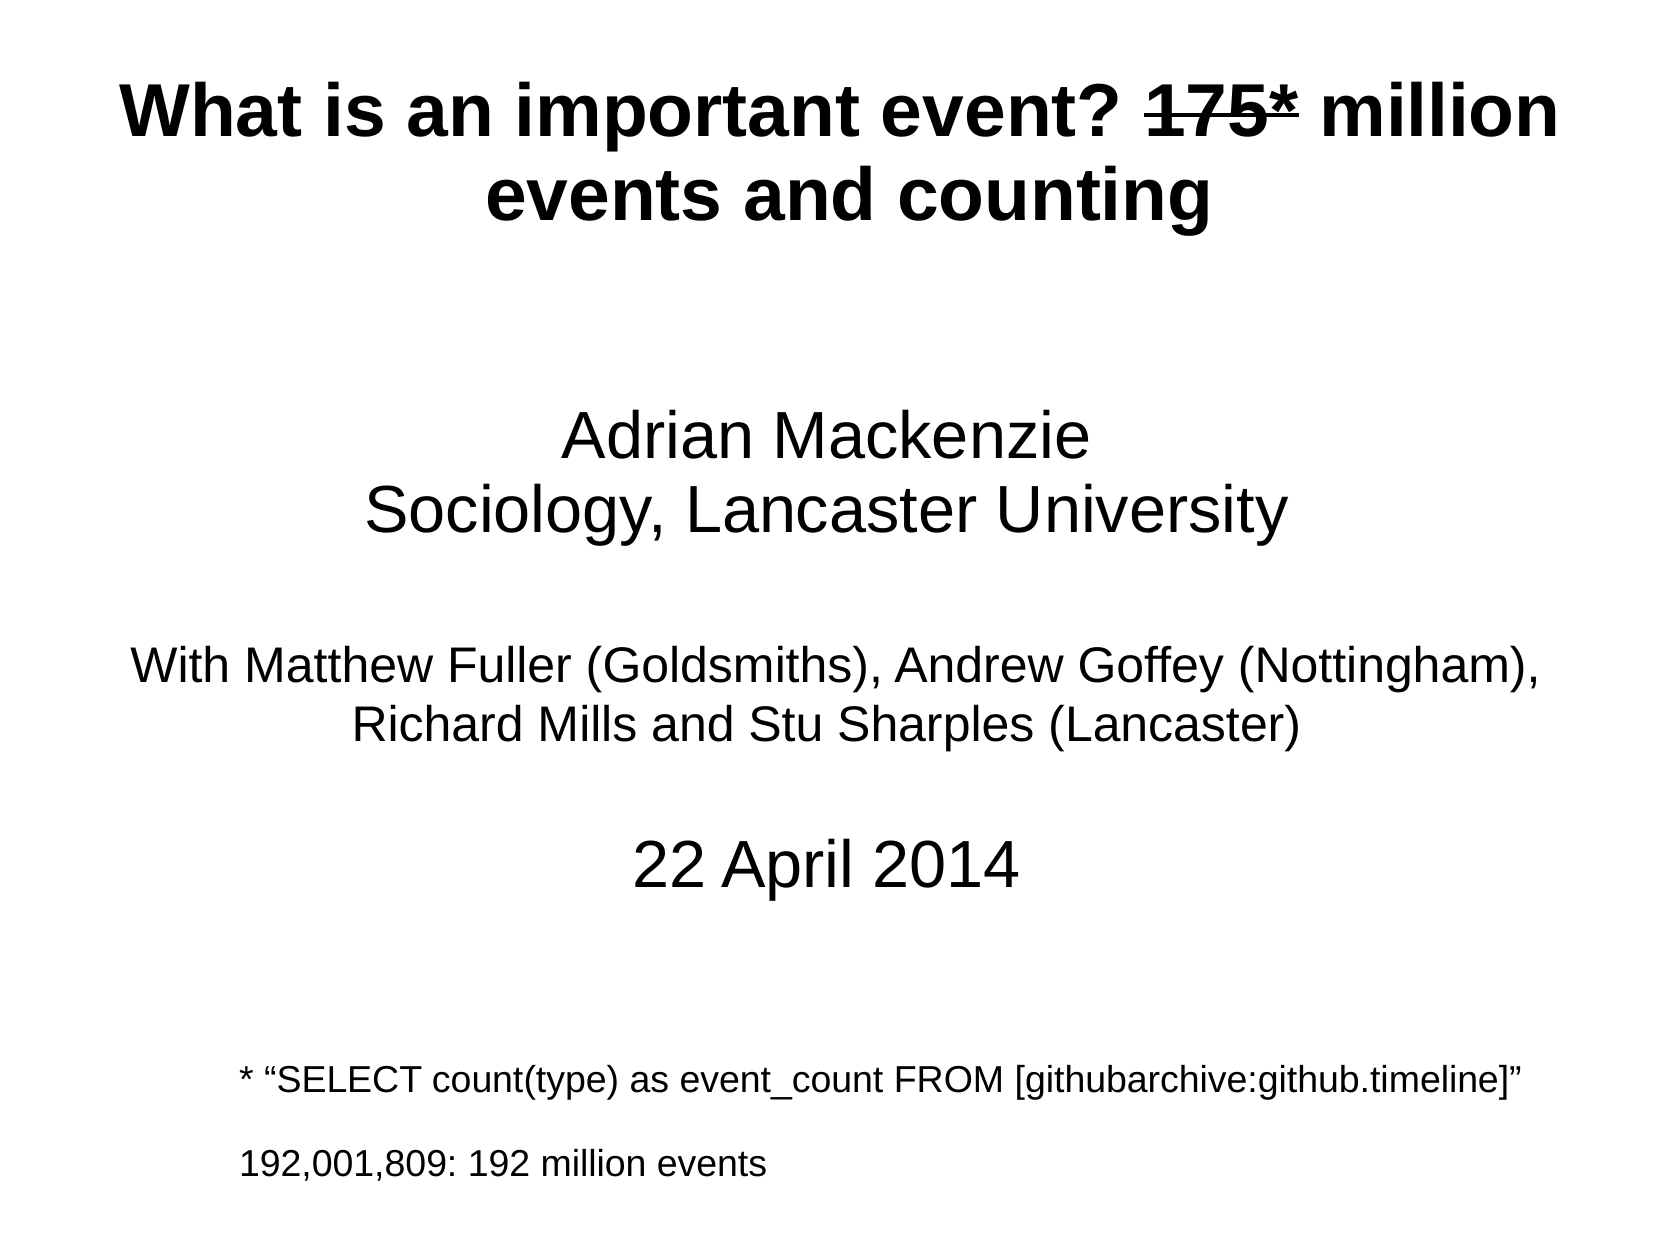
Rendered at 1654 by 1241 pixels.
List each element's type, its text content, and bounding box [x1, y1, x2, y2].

text_box * “SELECT count(type) as event_count FROM [githubarchive:github.timeline]” 192,001,809: 192 million events [224, 1051, 1538, 1192]
title What is an important event? 175* million events and counting [82, 49, 1571, 257]
subtitle Adrian Mackenzie Sociology, Lancaster University With Matthew Fuller (Goldsmiths), Andrew Goffey (Nottingham), Richard Mills and Stu Sharples (Lancaster) 22 April 2014 [82, 290, 1571, 1010]
